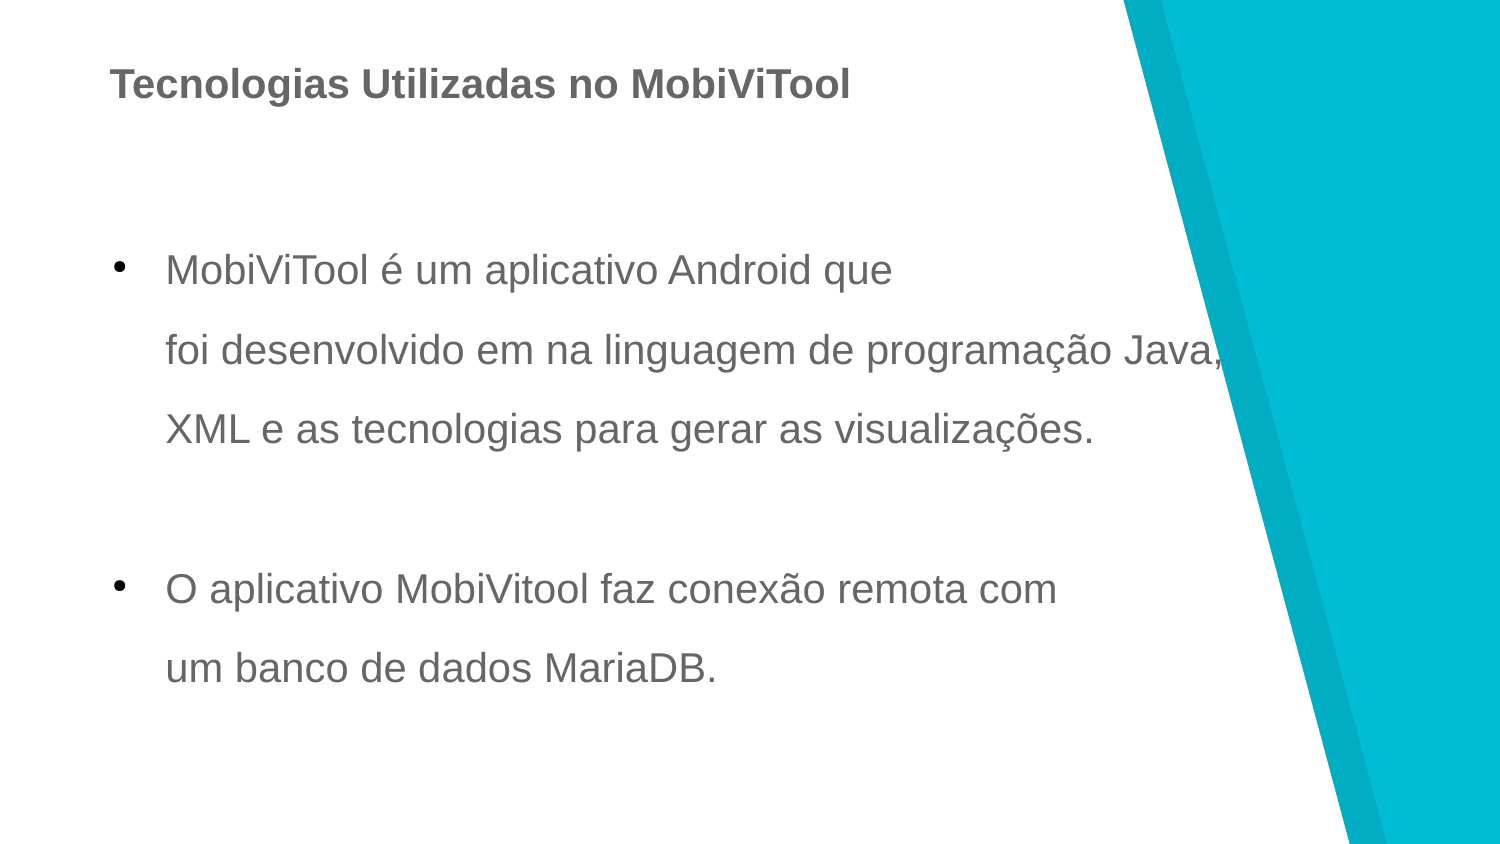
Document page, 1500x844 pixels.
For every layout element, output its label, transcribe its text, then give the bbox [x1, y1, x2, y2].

subtitle Tecnologias Utilizadas no MobiViTool [94, 42, 1394, 119]
list MobiViTool é um aplicativo Android que foi desenvolvido em na linguagem de programação Java, XML e as tecnologias para gerar as visualizações. O aplicativo MobiVitool faz conexão remota com um banco de dados MariaDB. [94, 153, 1445, 839]
